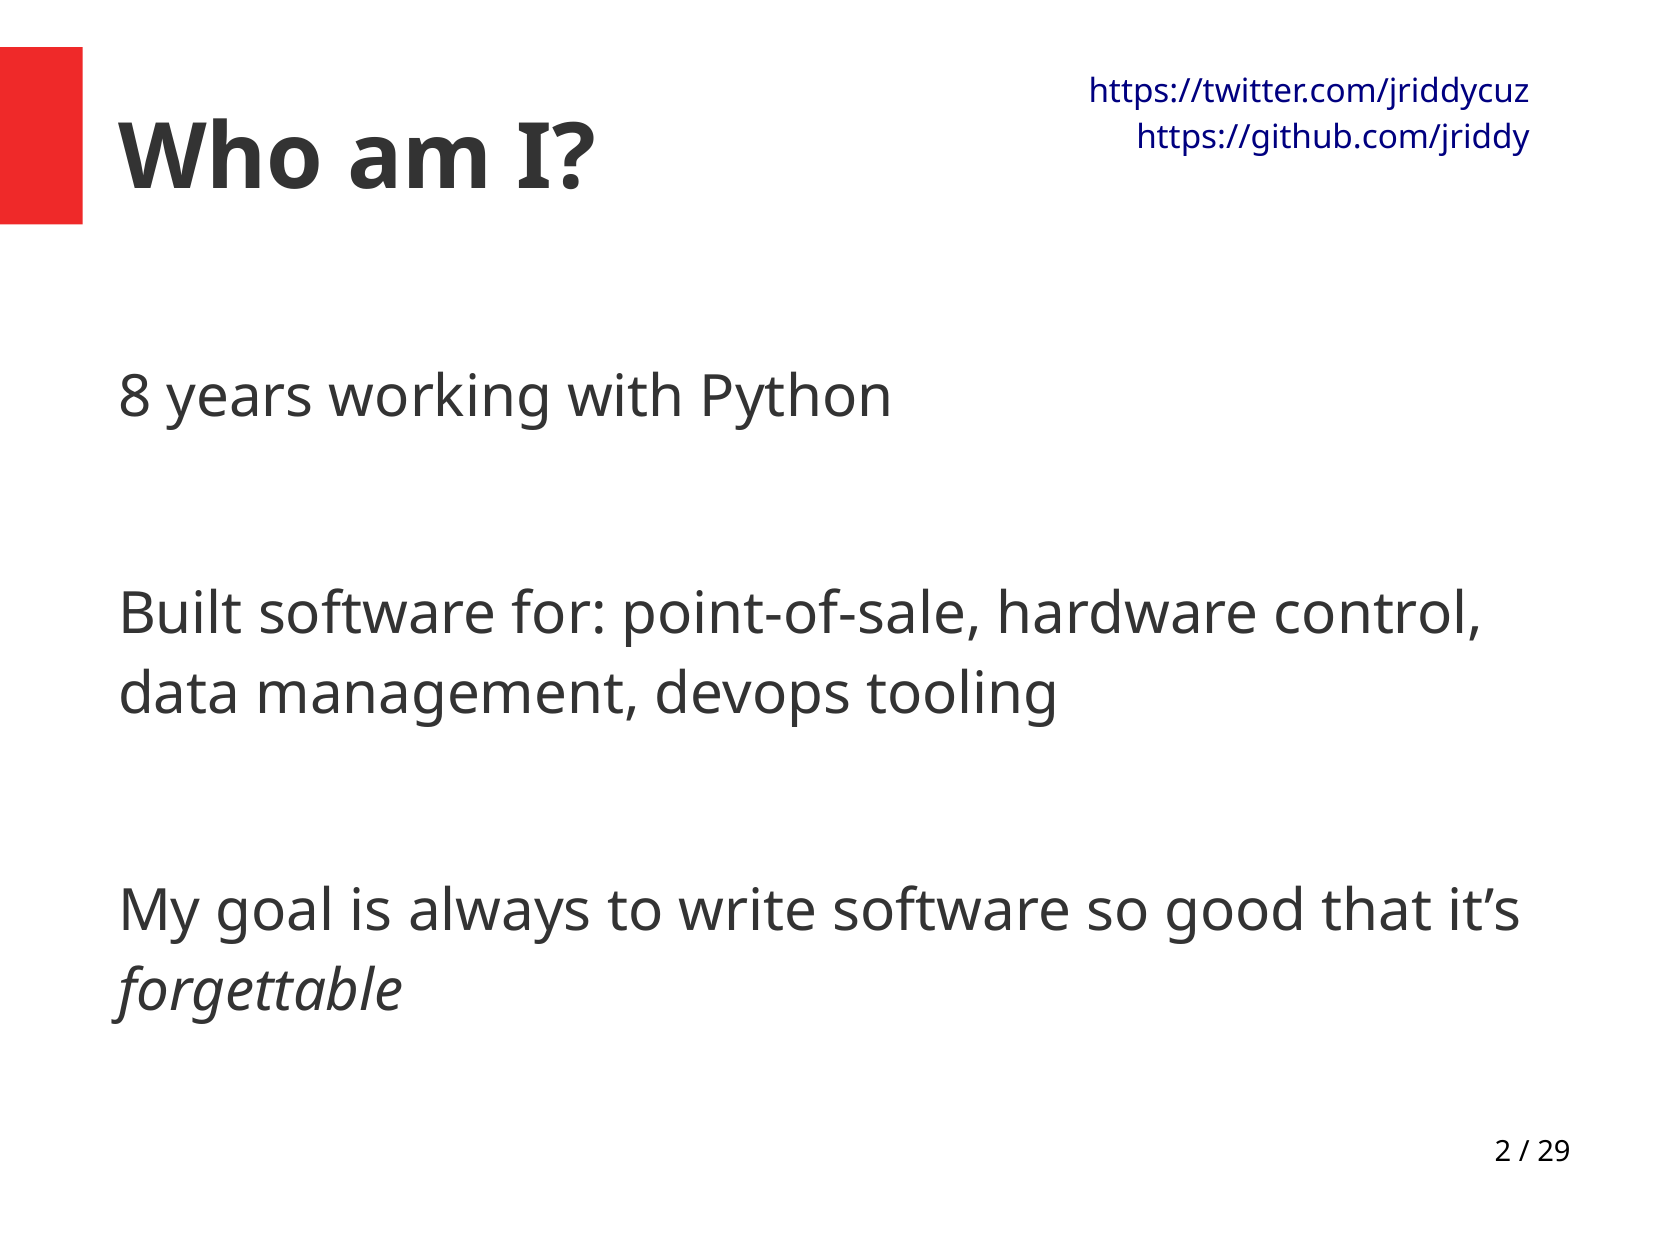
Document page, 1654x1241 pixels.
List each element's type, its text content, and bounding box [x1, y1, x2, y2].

list 8 years working with Python Built software for: point-of-sale, hardware control, data management, devops tooling My goal is always to write software so good that it’s forgettable [118, 354, 1536, 1074]
text_box https://twitter.com/jriddycuz https://github.com/jriddy [960, 60, 1546, 206]
title Who am I? [118, 49, 1571, 257]
